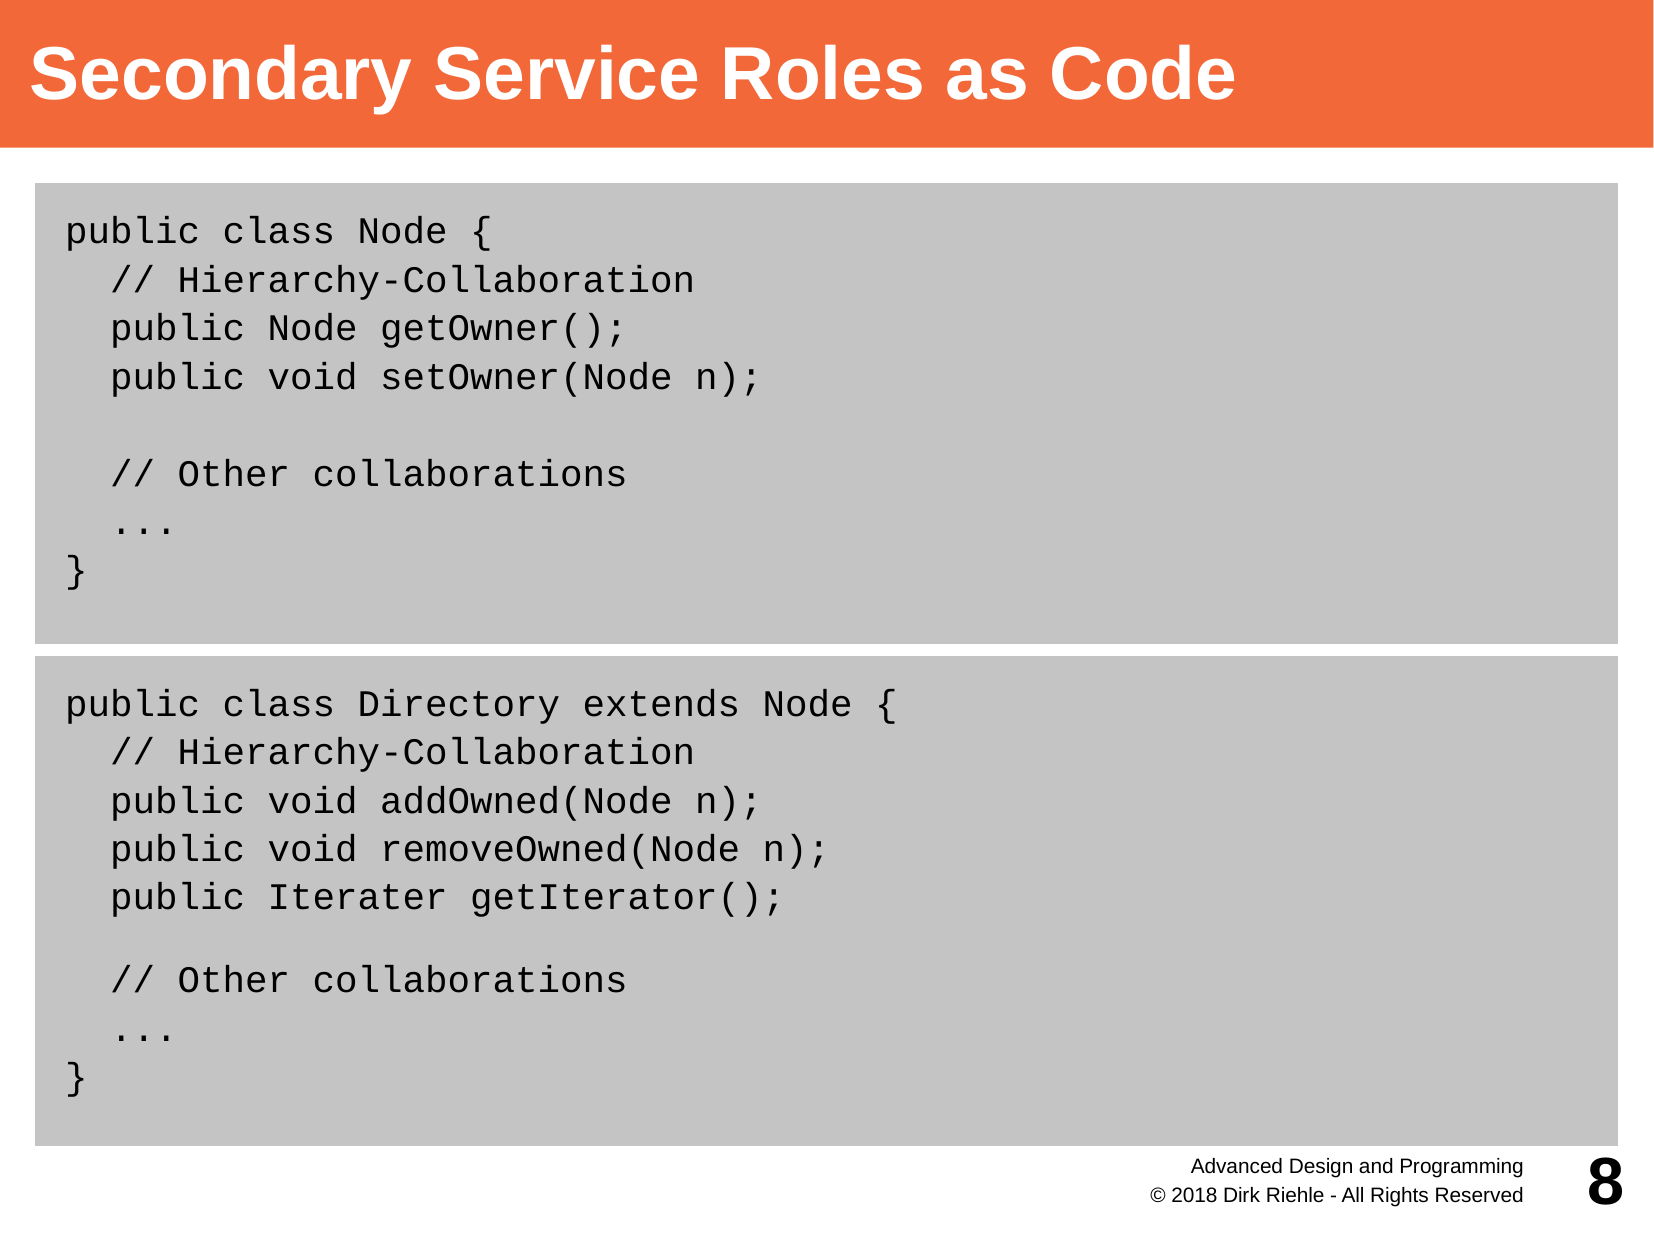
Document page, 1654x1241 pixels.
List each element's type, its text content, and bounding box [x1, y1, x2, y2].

list public class Directory extends Node { // Hierarchy-Collaboration public void addOwned(Node n); public void removeOwned(Node n); public Iterater getIterator(); // Other collaborations ... } [29, 649, 1625, 1152]
list public class Node { // Hierarchy-Collaboration public Node getOwner(); public void setOwner(Node n); // Other collaborations ... } [29, 177, 1625, 644]
title Secondary Service Roles as Code [0, 0, 1654, 148]
